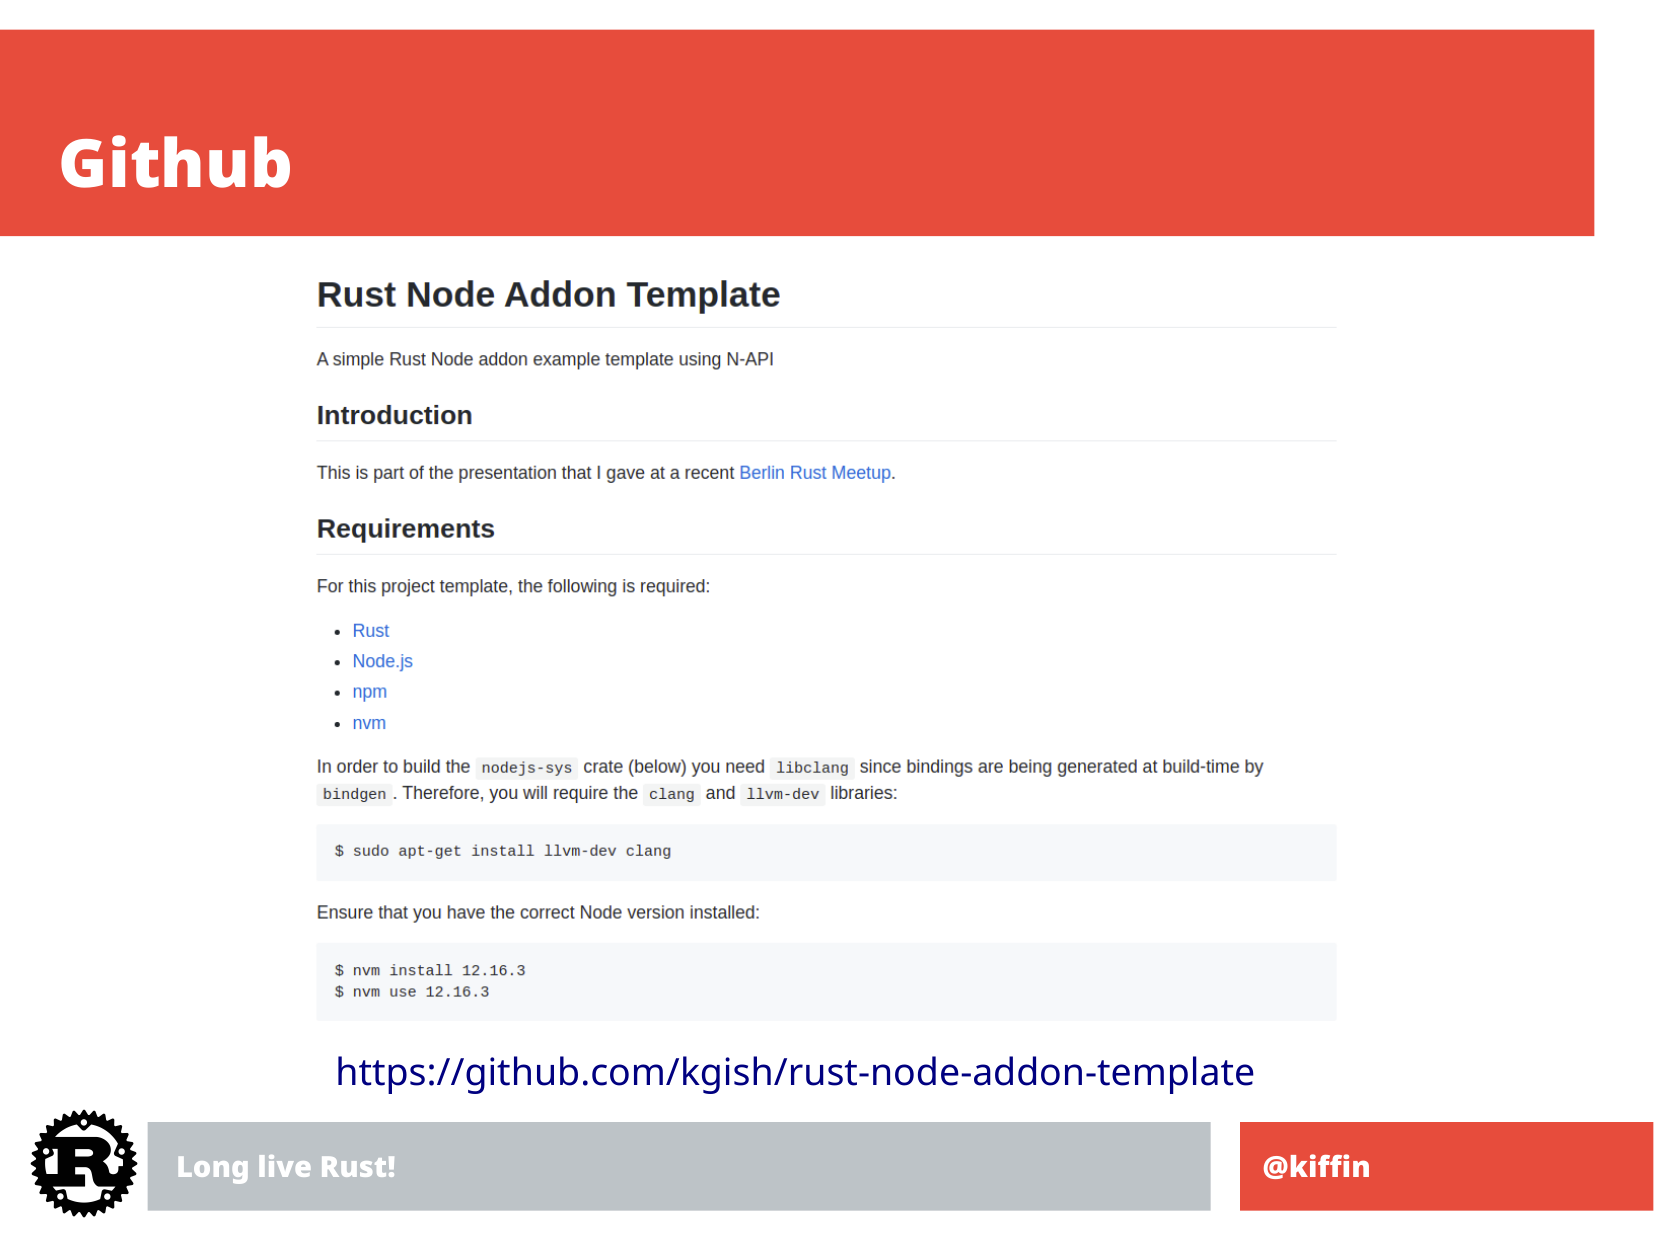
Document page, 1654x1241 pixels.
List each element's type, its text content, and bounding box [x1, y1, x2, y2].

text_box @kiffin [1262, 1122, 1654, 1211]
picture [283, 258, 1366, 1024]
picture [30, 1109, 138, 1218]
title Github [59, 59, 1595, 207]
text_box https://github.com/kgish/rust-node-addon-template [320, 1038, 1342, 1109]
text_box Long live Rust! [176, 1122, 1201, 1211]
